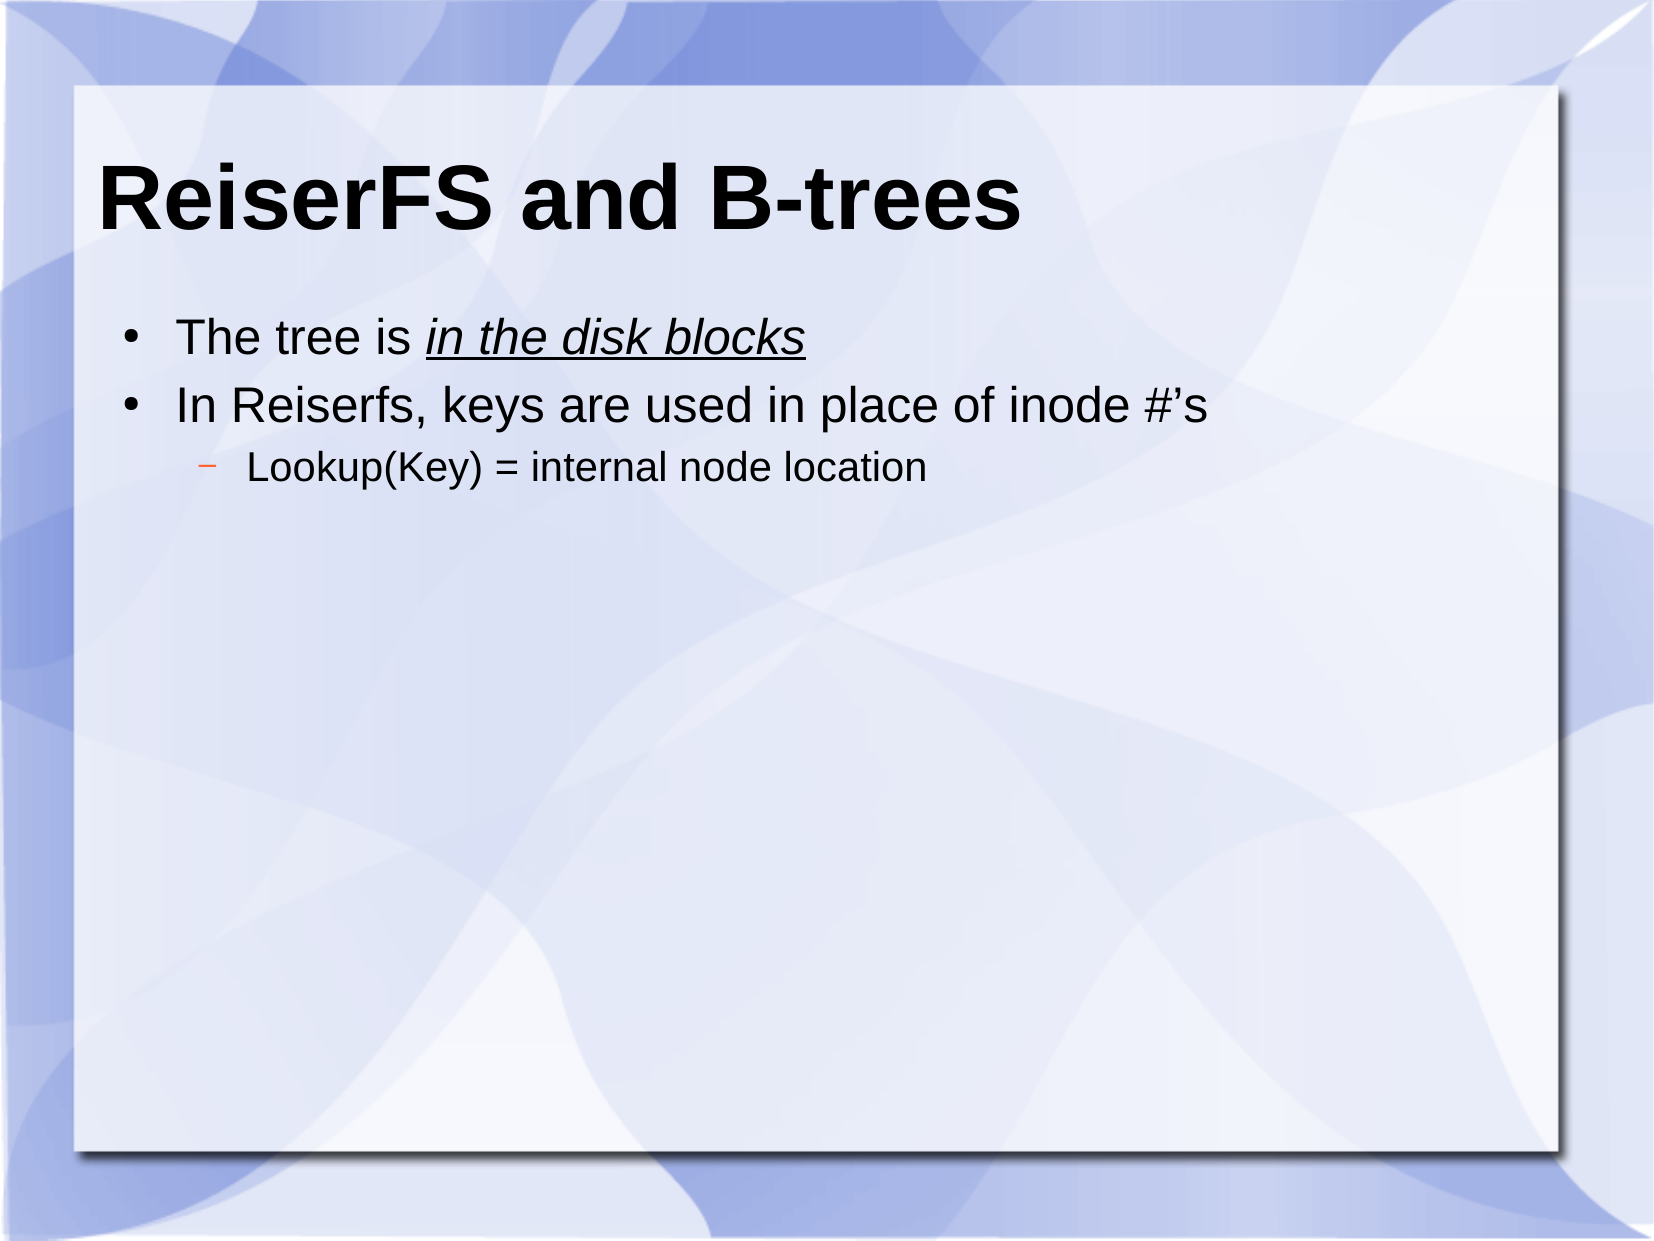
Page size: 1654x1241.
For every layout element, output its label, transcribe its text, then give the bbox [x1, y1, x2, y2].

list The tree is in the disk blocks In Reiserfs, keys are used in place of inode #’s Lookup(Key) = internal node location [89, 301, 1537, 788]
picture [0, 0, 1654, 1241]
title ReiserFS and B-trees [82, 50, 1571, 257]
